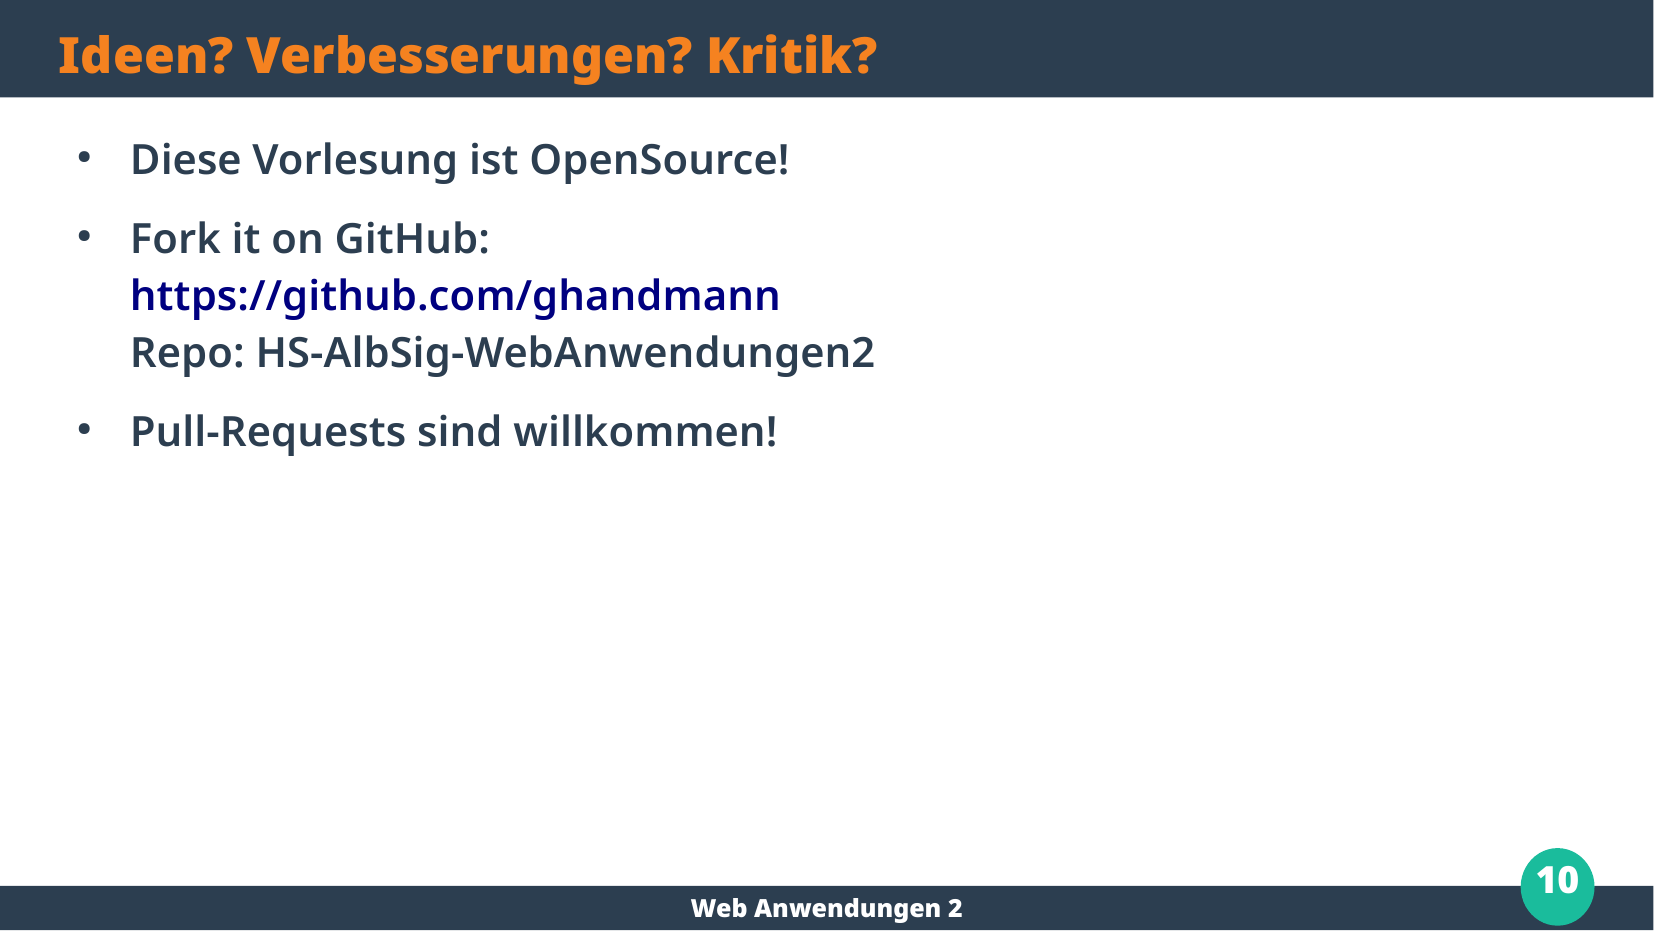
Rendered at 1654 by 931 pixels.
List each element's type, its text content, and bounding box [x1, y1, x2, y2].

title Ideen? Verbesserungen? Kritik? [59, 8, 1595, 89]
list Diese Vorlesung ist OpenSource! Fork it on GitHub: https://github.com/ghandmann Repo: HS-AlbSig-WebAnwendungen2 Pull-Requests sind willkommen! [59, 129, 1595, 864]
